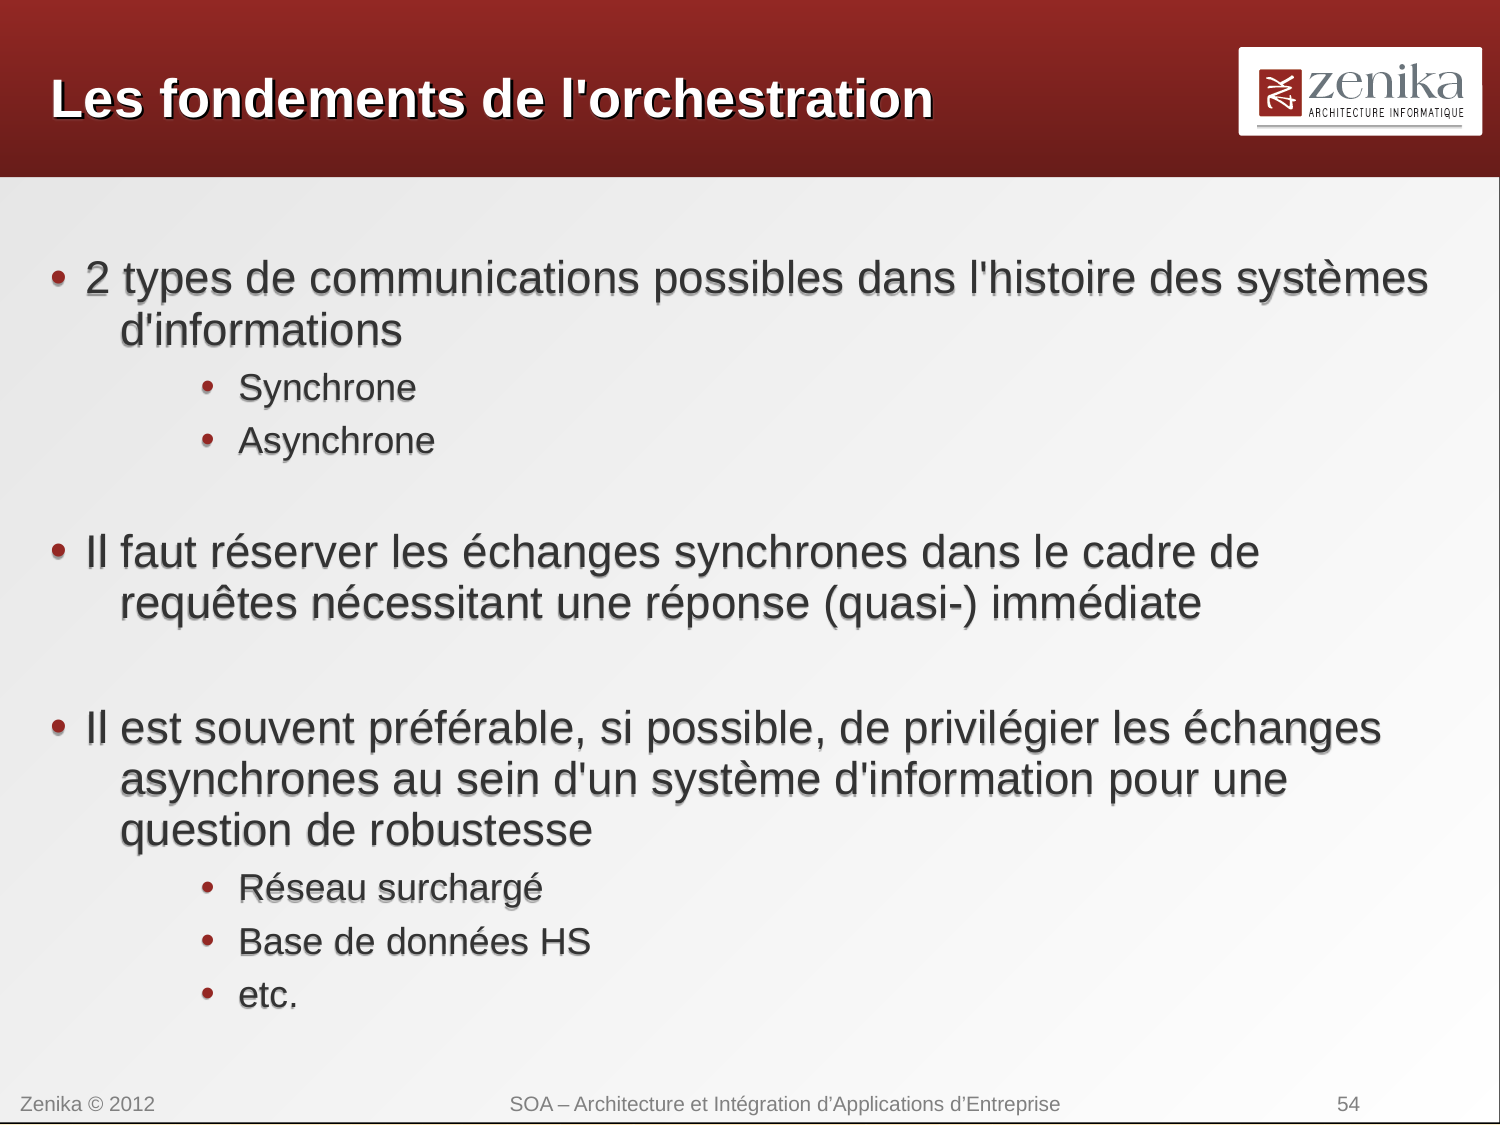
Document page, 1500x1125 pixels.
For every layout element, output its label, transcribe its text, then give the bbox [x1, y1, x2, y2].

title Les fondements de l'orchestration [50, 22, 1206, 172]
subtitle 2 types de communications possibles dans l'histoire des systèmes d'informations Synchrone Asynchrone Il faut réserver les échanges synchrones dans le cadre de requêtes nécessitant une réponse (quasi-) immédiate Il est souvent préférable, si possible, de privilégier les échanges asynchrones au sein d'un système d'information pour une question de robustesse Réseau surchargé Base de données HS etc. [50, 249, 1435, 1079]
